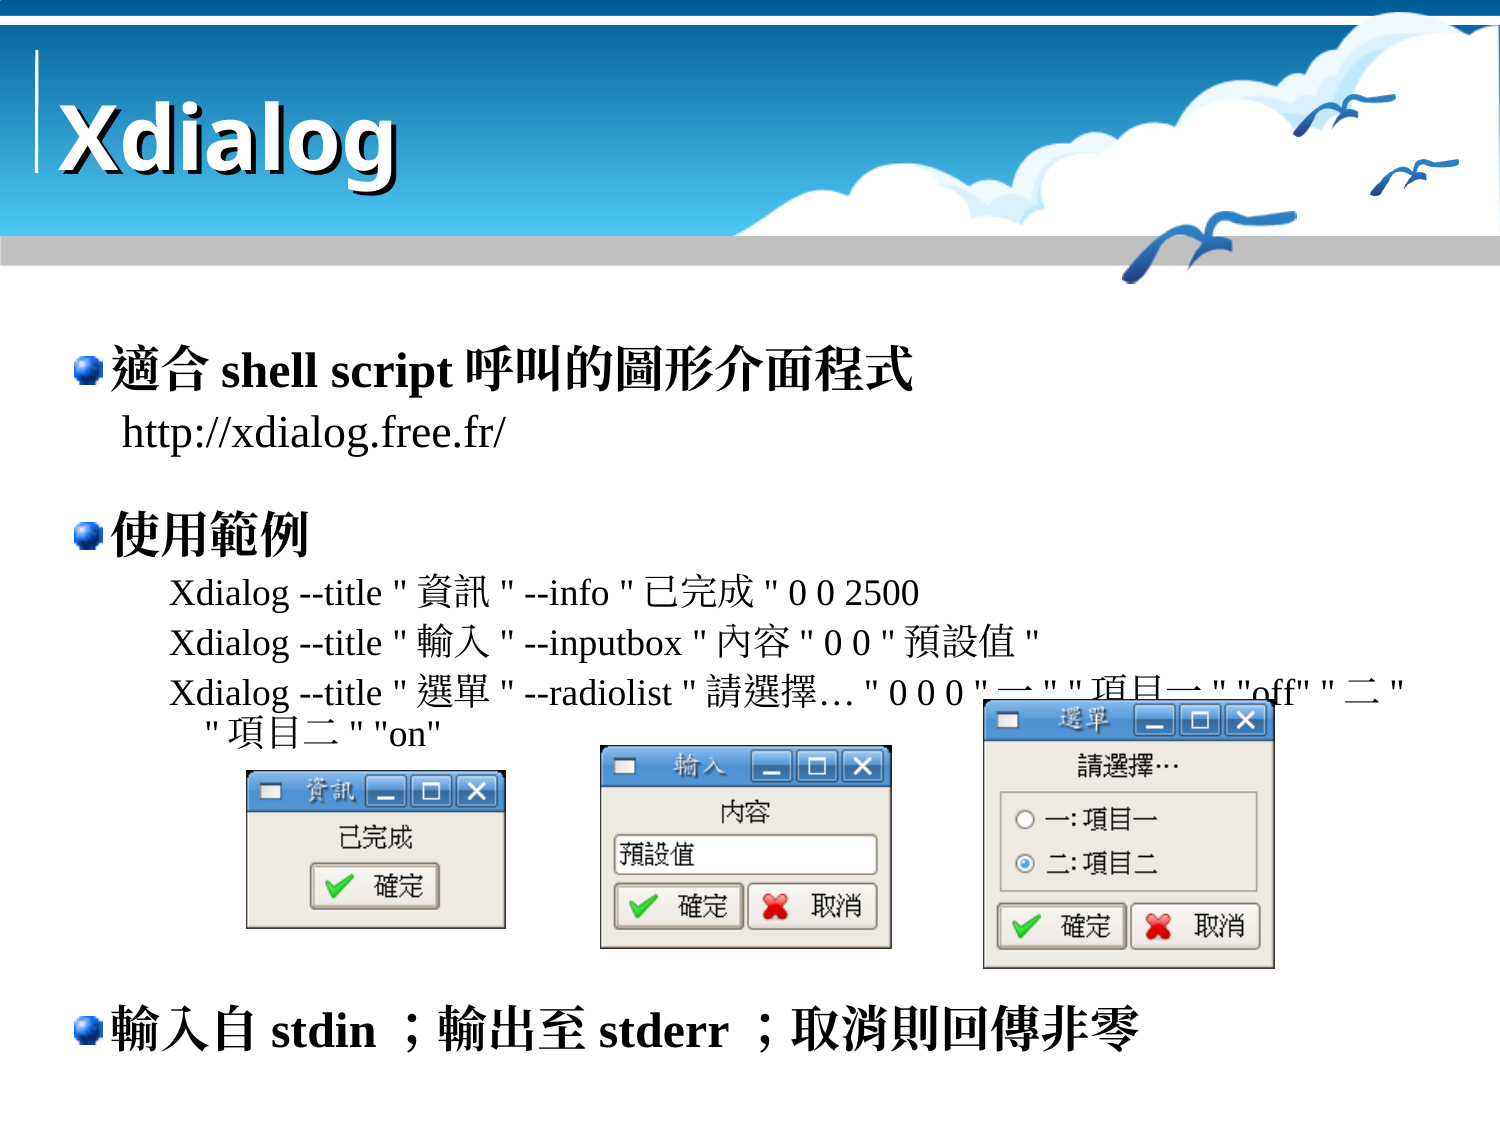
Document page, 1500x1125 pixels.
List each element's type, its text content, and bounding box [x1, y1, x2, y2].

title Xdialog [59, 86, 1465, 186]
picture [600, 745, 892, 949]
picture [983, 699, 1275, 969]
picture [730, 12, 1500, 284]
list 適合shell script呼叫的圖形介面程式 http://xdialog.free.fr/ 使用範例 Xdialog --title "資訊" --info "已完成" 0 0 2500 Xdialog --title "輸入" --inputbox "內容" 0 0 "預設值" Xdialog --title "選單" --radiolist "請選擇…" 0 0 0 "一" "項目一" "off" "二" "項目二" "on" 輸入自stdin；輸出至stderr；取消則回傳非零 [74, 315, 1430, 1109]
picture [246, 770, 506, 929]
